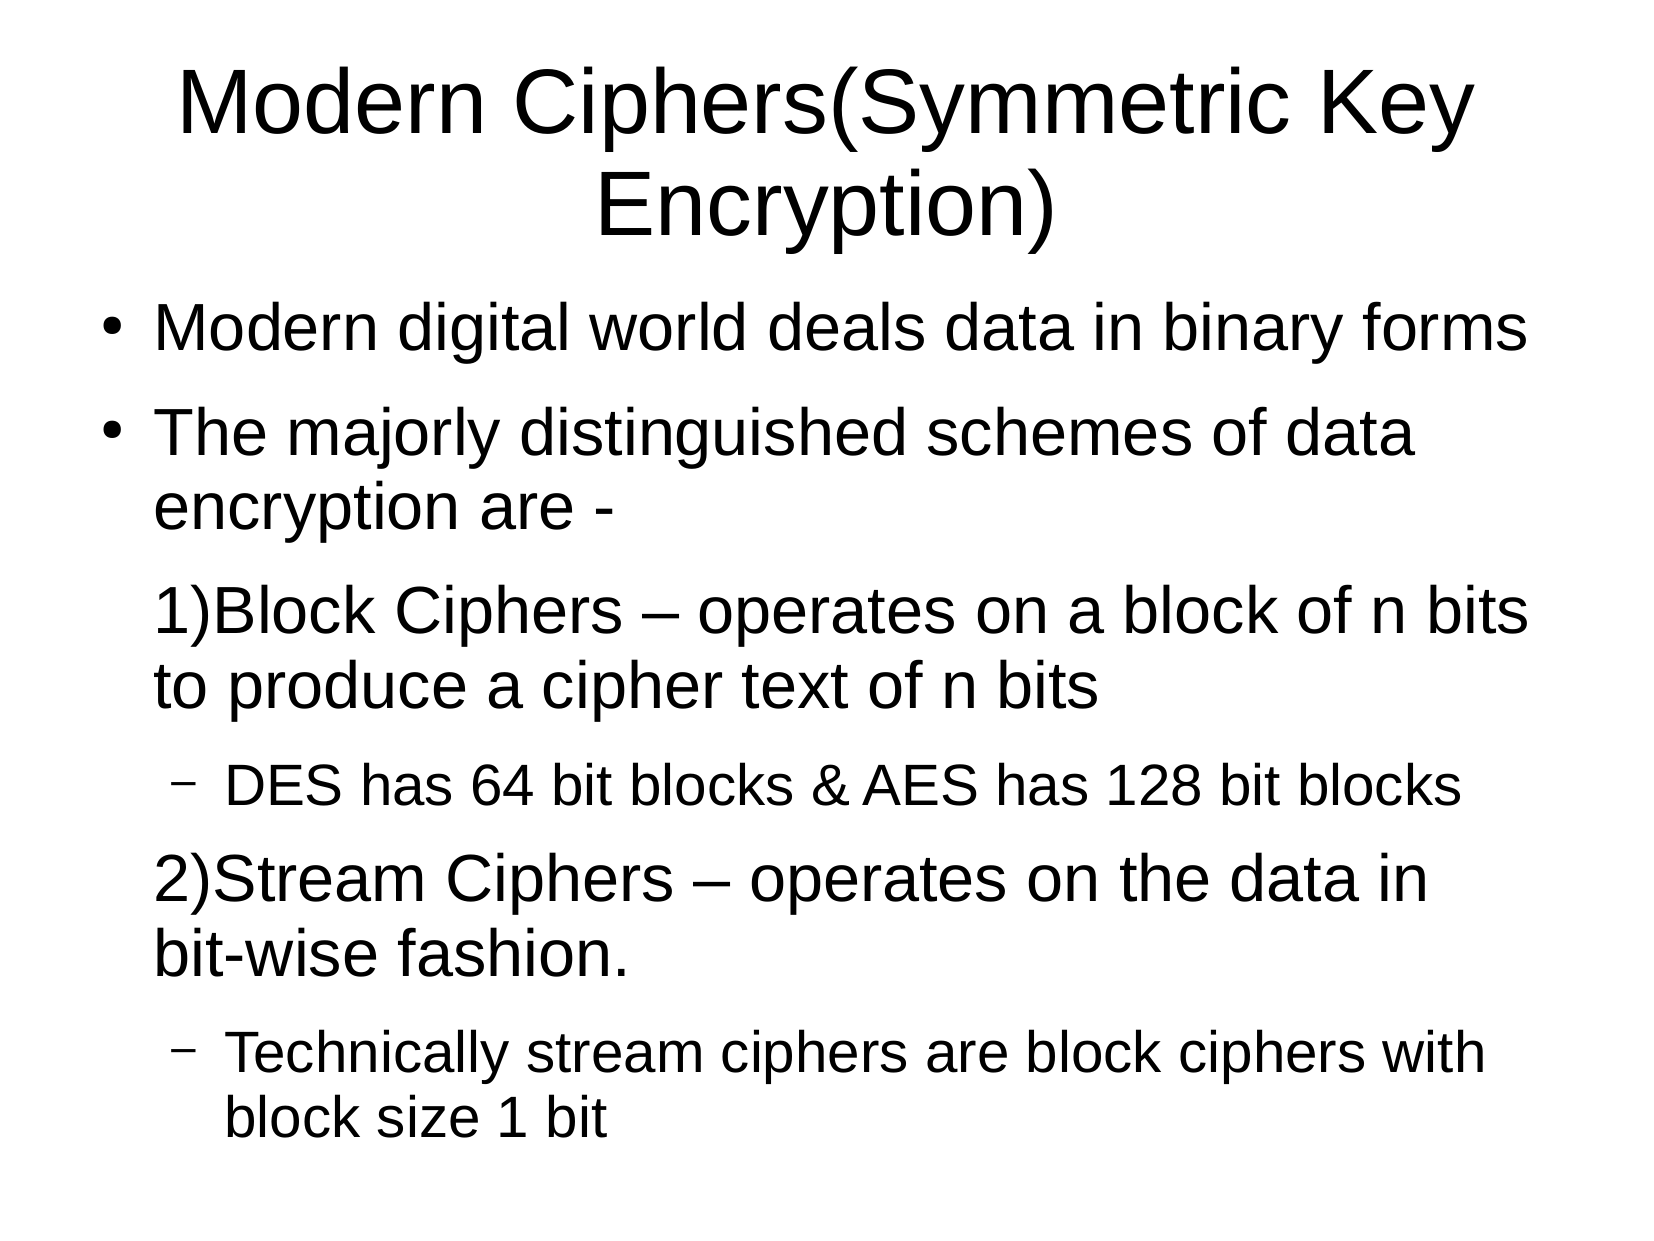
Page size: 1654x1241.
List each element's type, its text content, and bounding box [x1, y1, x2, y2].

list Modern digital world deals data in binary forms The majorly distinguished schemes of data encryption are - 1)Block Ciphers – operates on a block of n bits to produce a cipher text of n bits DES has 64 bit blocks & AES has 128 bit blocks 2)Stream Ciphers – operates on the data in bit-wise fashion. Technically stream ciphers are block ciphers with block size 1 bit [82, 290, 1571, 1150]
title Modern Ciphers(Symmetric Key Encryption) [82, 49, 1571, 257]
